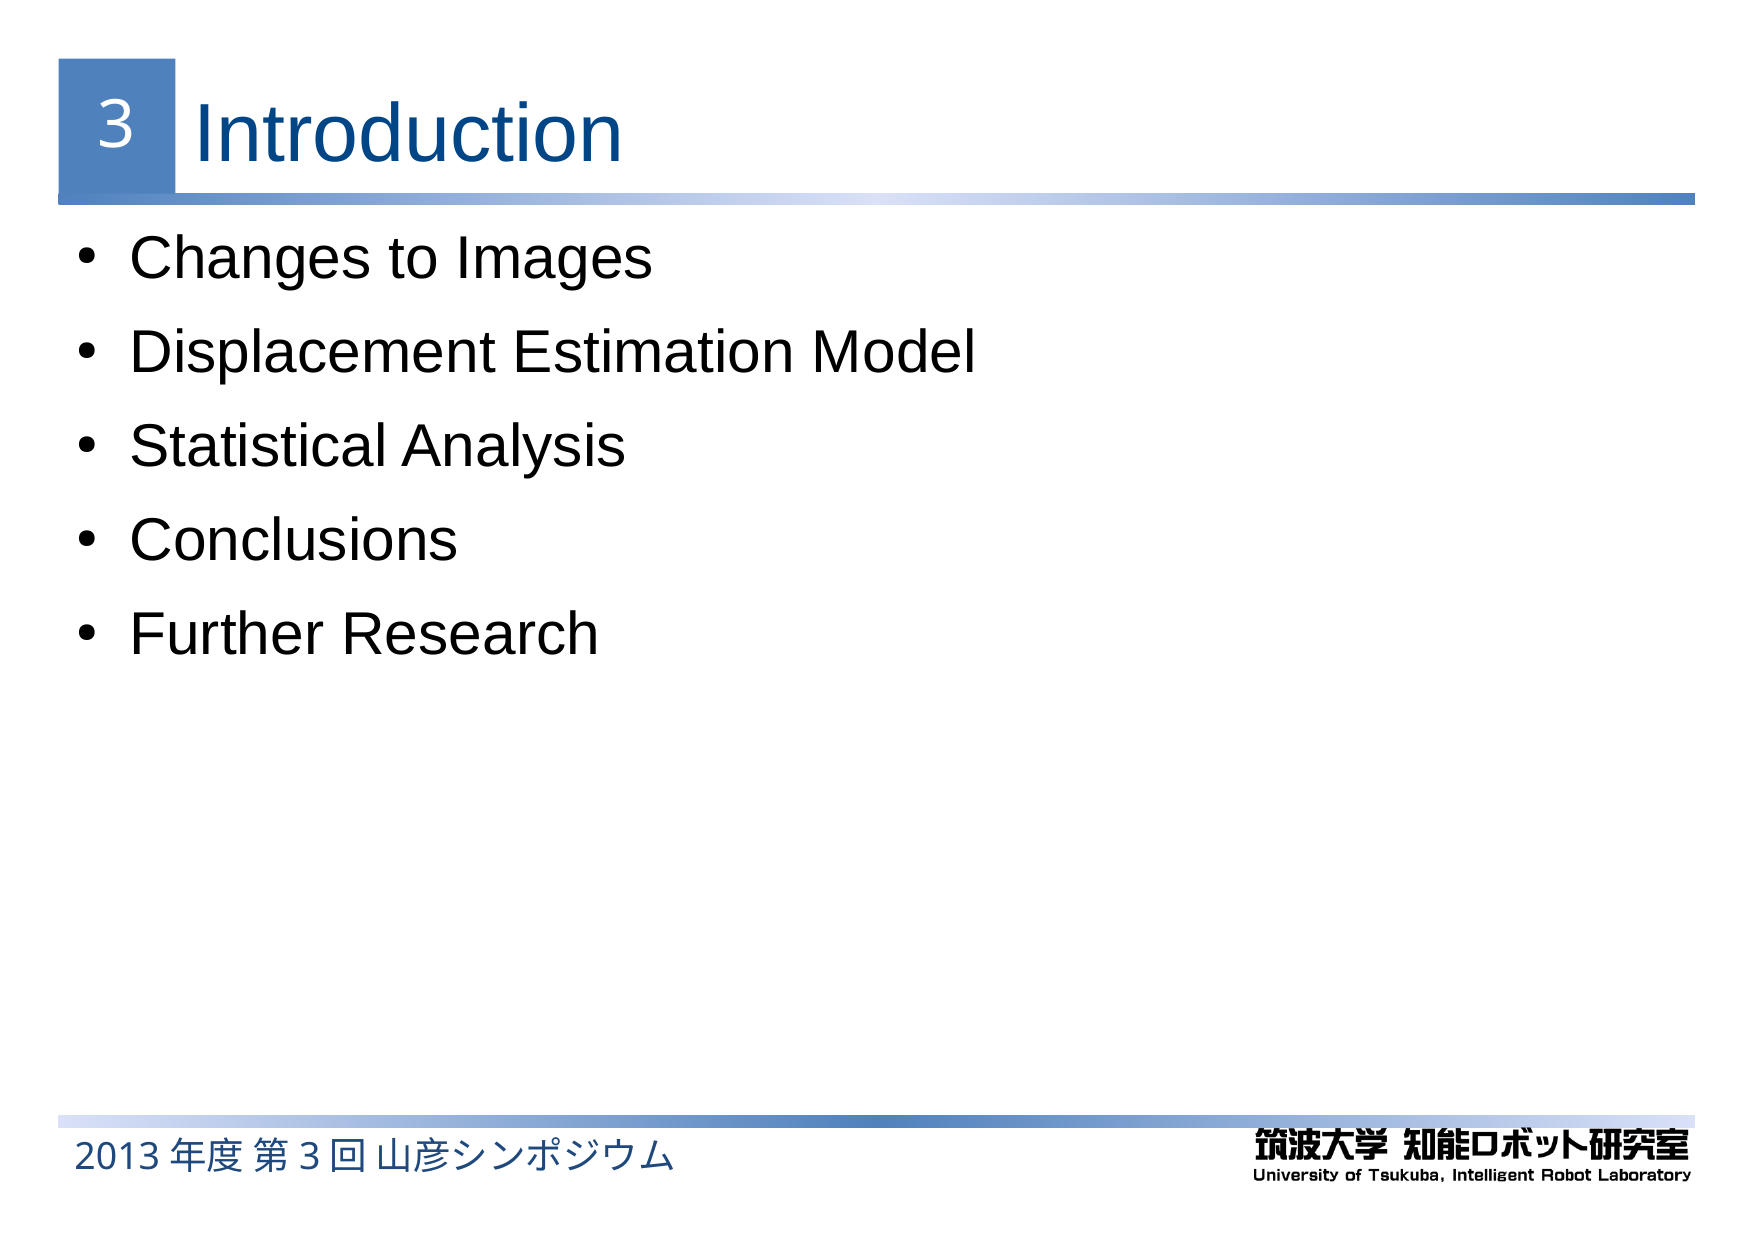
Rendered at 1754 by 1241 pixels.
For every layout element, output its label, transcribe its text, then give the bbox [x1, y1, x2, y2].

title Introduction [193, 61, 1651, 205]
list Changes to Images Displacement Estimation Model Statistical Analysis Conclusions Further Research [58, 223, 1696, 876]
picture [1252, 1127, 1691, 1182]
